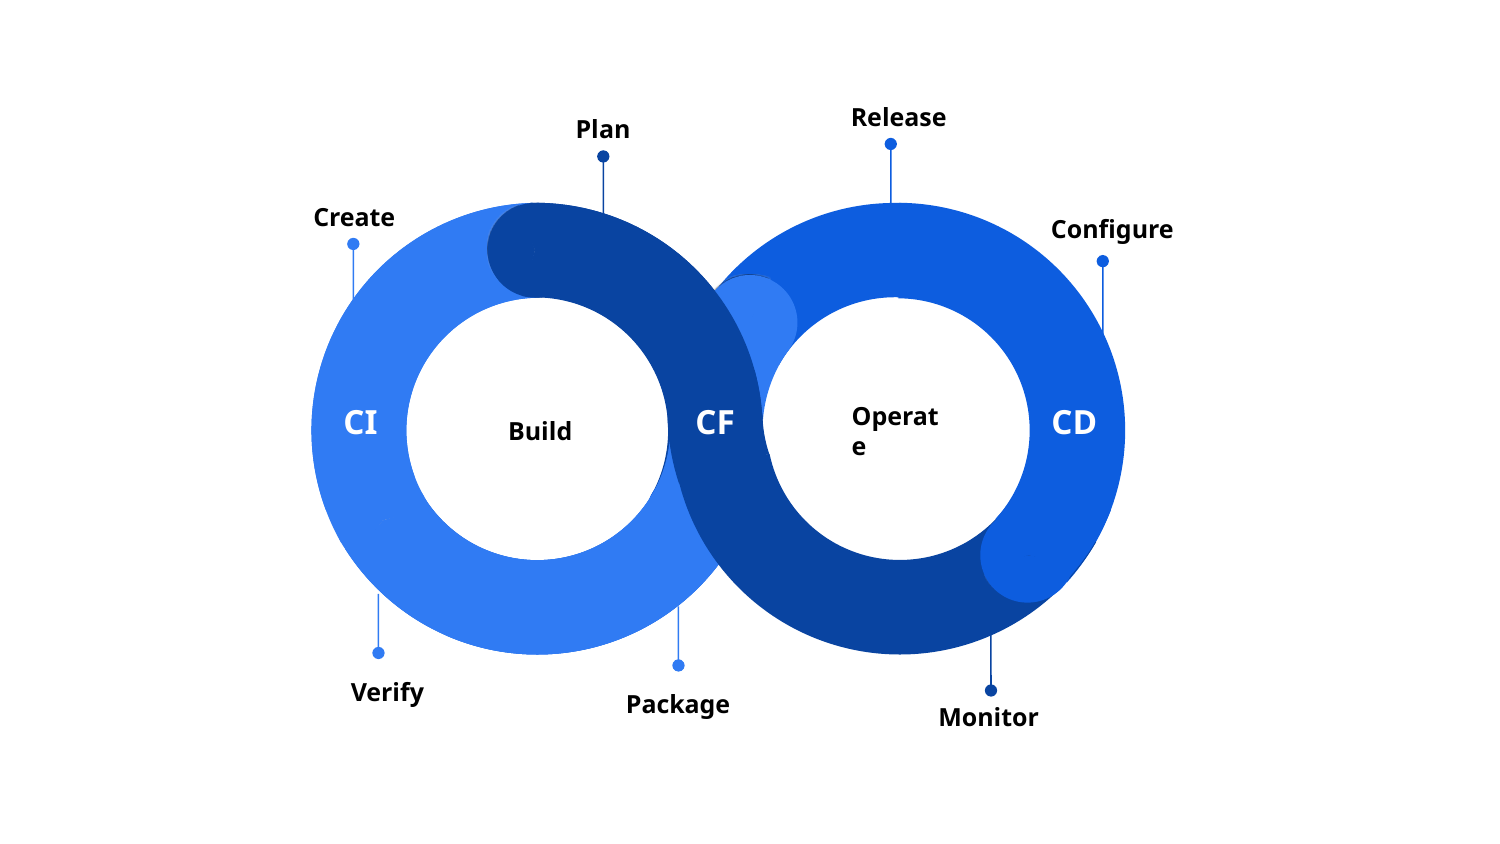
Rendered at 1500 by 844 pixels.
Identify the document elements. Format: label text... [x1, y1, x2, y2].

text_box Monitor [923, 690, 1060, 742]
text_box Create [298, 190, 420, 242]
text_box Operate [836, 404, 959, 456]
text_box CD [1021, 386, 1128, 459]
text_box Verify [335, 665, 458, 717]
text_box CI [321, 386, 400, 459]
text_box Release [835, 90, 972, 142]
text_box Build [493, 404, 611, 456]
text_box Package [610, 677, 758, 730]
text_box Configure [1035, 202, 1196, 255]
text_box CF [671, 386, 760, 459]
text_box Plan [560, 102, 649, 155]
text_box [311, 202, 1124, 655]
